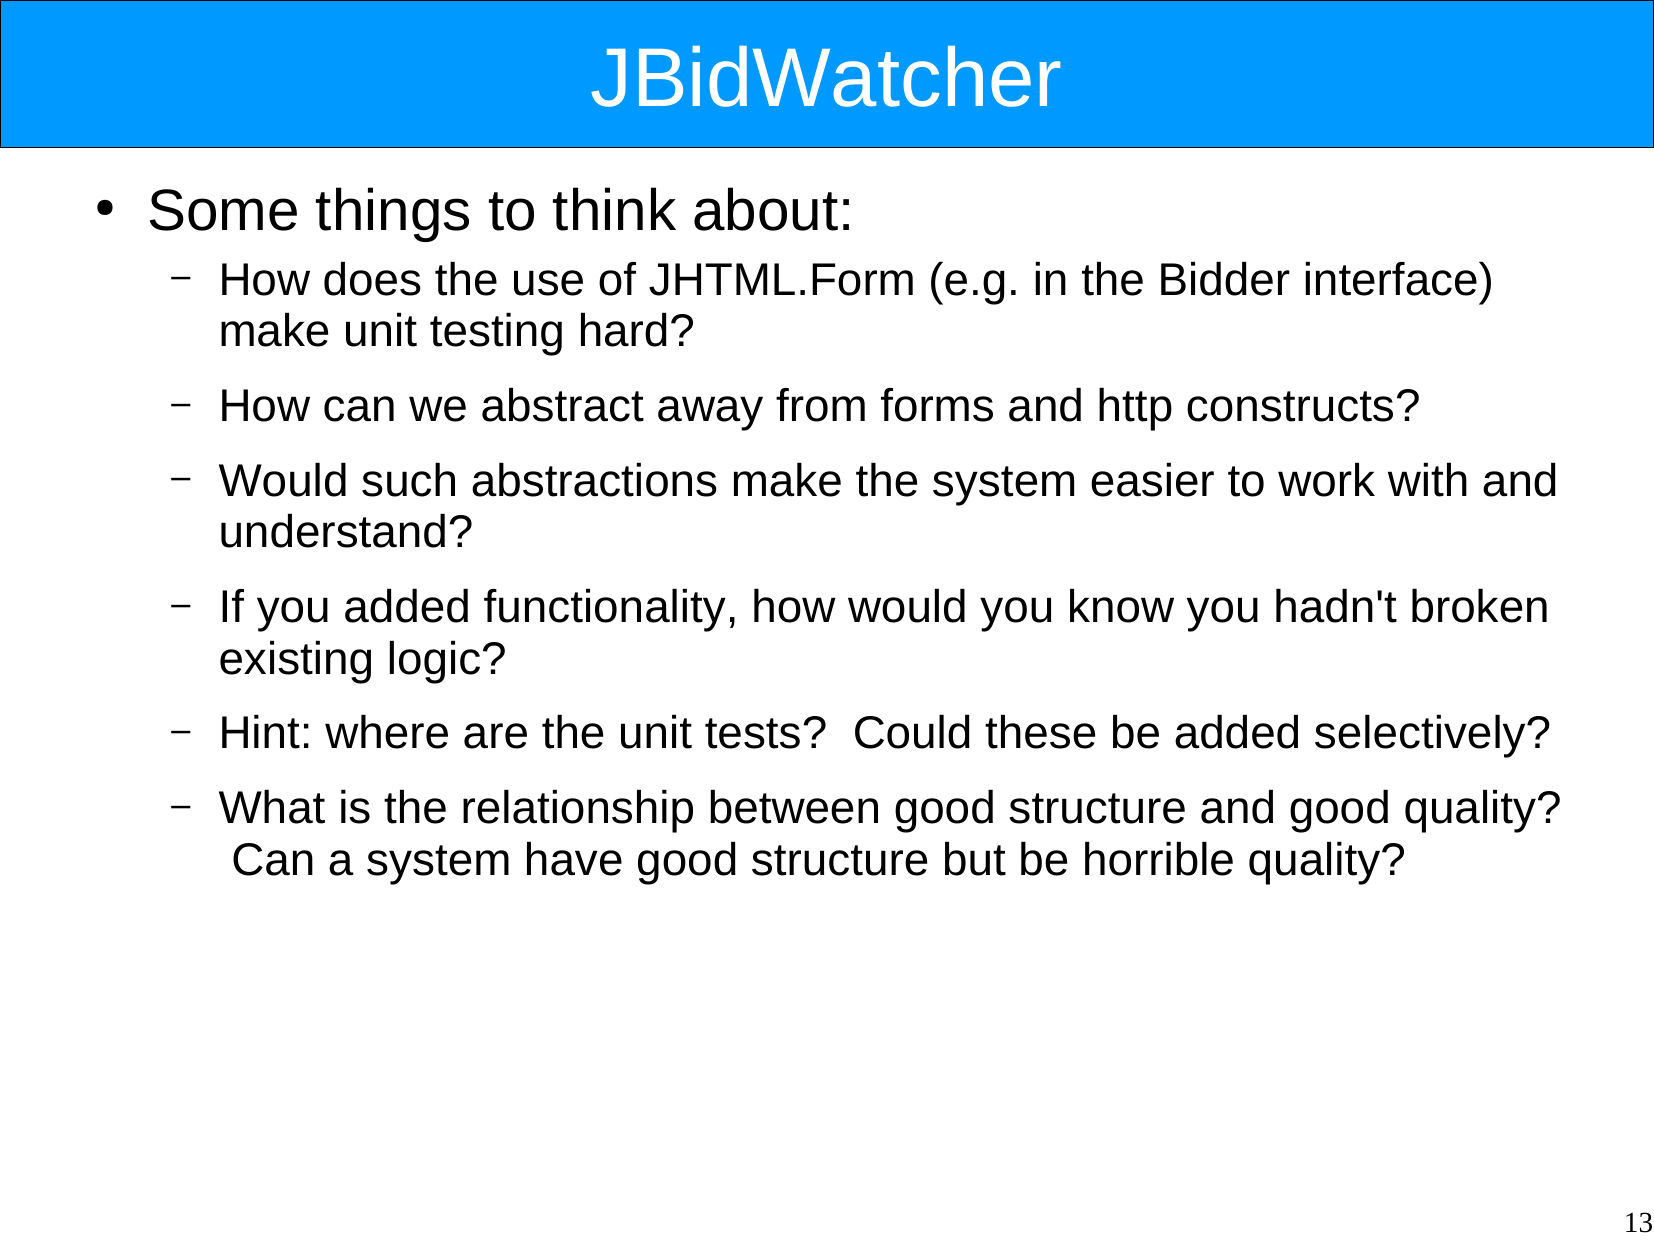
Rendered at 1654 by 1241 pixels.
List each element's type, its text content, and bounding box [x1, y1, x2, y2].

list Some things to think about: How does the use of JHTML.Form (e.g. in the Bidder interface) make unit testing hard? How can we abstract away from forms and http constructs? Would such abstractions make the system easier to work with and understand? If you added functionality, how would you know you hadn't broken existing logic? Hint: where are the unit tests? Could these be added selectively? What is the relationship between good structure and good quality? Can a system have good structure but be horrible quality? [76, 177, 1565, 1211]
title JBidWatcher [82, 13, 1571, 142]
